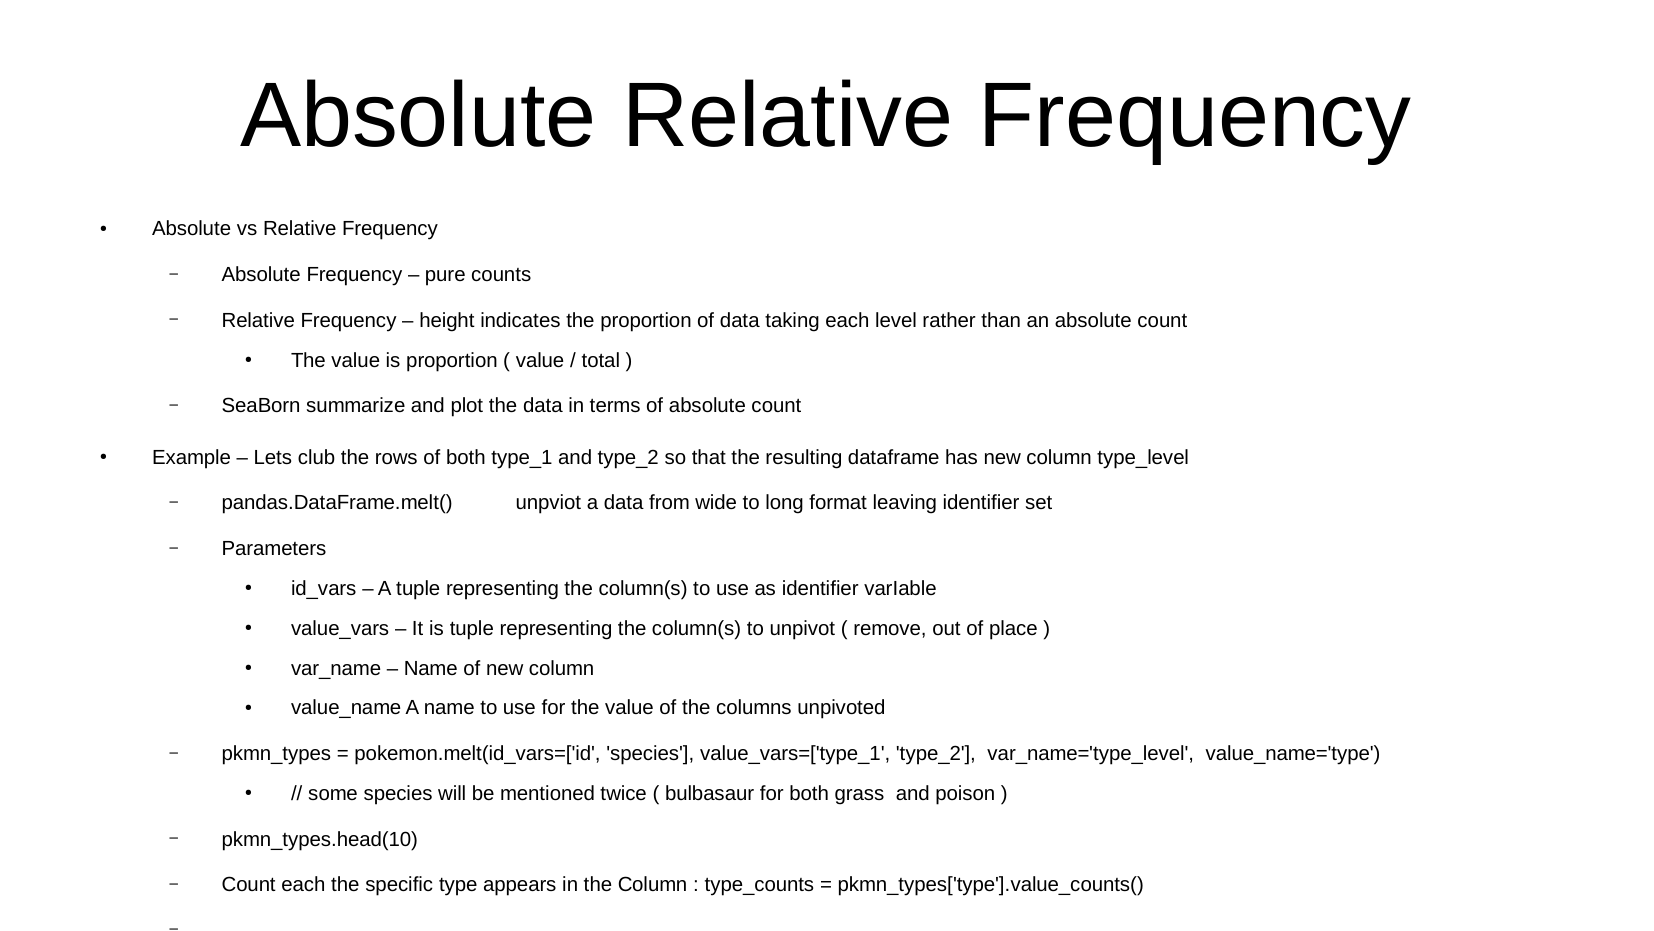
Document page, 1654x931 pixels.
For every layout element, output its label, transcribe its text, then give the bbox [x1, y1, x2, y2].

list Absolute vs Relative Frequency Absolute Frequency – pure counts Relative Frequency – height indicates the proportion of data taking each level rather than an absolute count The value is proportion ( value / total ) SeaBorn summarize and plot the data in terms of absolute count Example – Lets club the rows of both type_1 and type_2 so that the resulting dataframe has new column type_level pandas.DataFrame.melt() unpviot a data from wide to long format leaving identifier set Parameters id_vars – A tuple representing the column(s) to use as identifier varIable value_vars – It is tuple representing the column(s) to unpivot ( remove, out of place ) var_name – Name of new column value_name A name to use for the value of the columns unpivoted pkmn_types = pokemon.melt(id_vars=['id', 'species'], value_vars=['type_1', 'type_2'], var_name='type_level', value_name='type') // some species will be mentioned twice ( bulbasaur for both grass and poison ) pkmn_types.head(10) Count each the specific type appears in the Column : type_counts = pkmn_types['type'].value_counts() [82, 217, 1636, 901]
title Absolute Relative Frequency [82, 37, 1571, 193]
